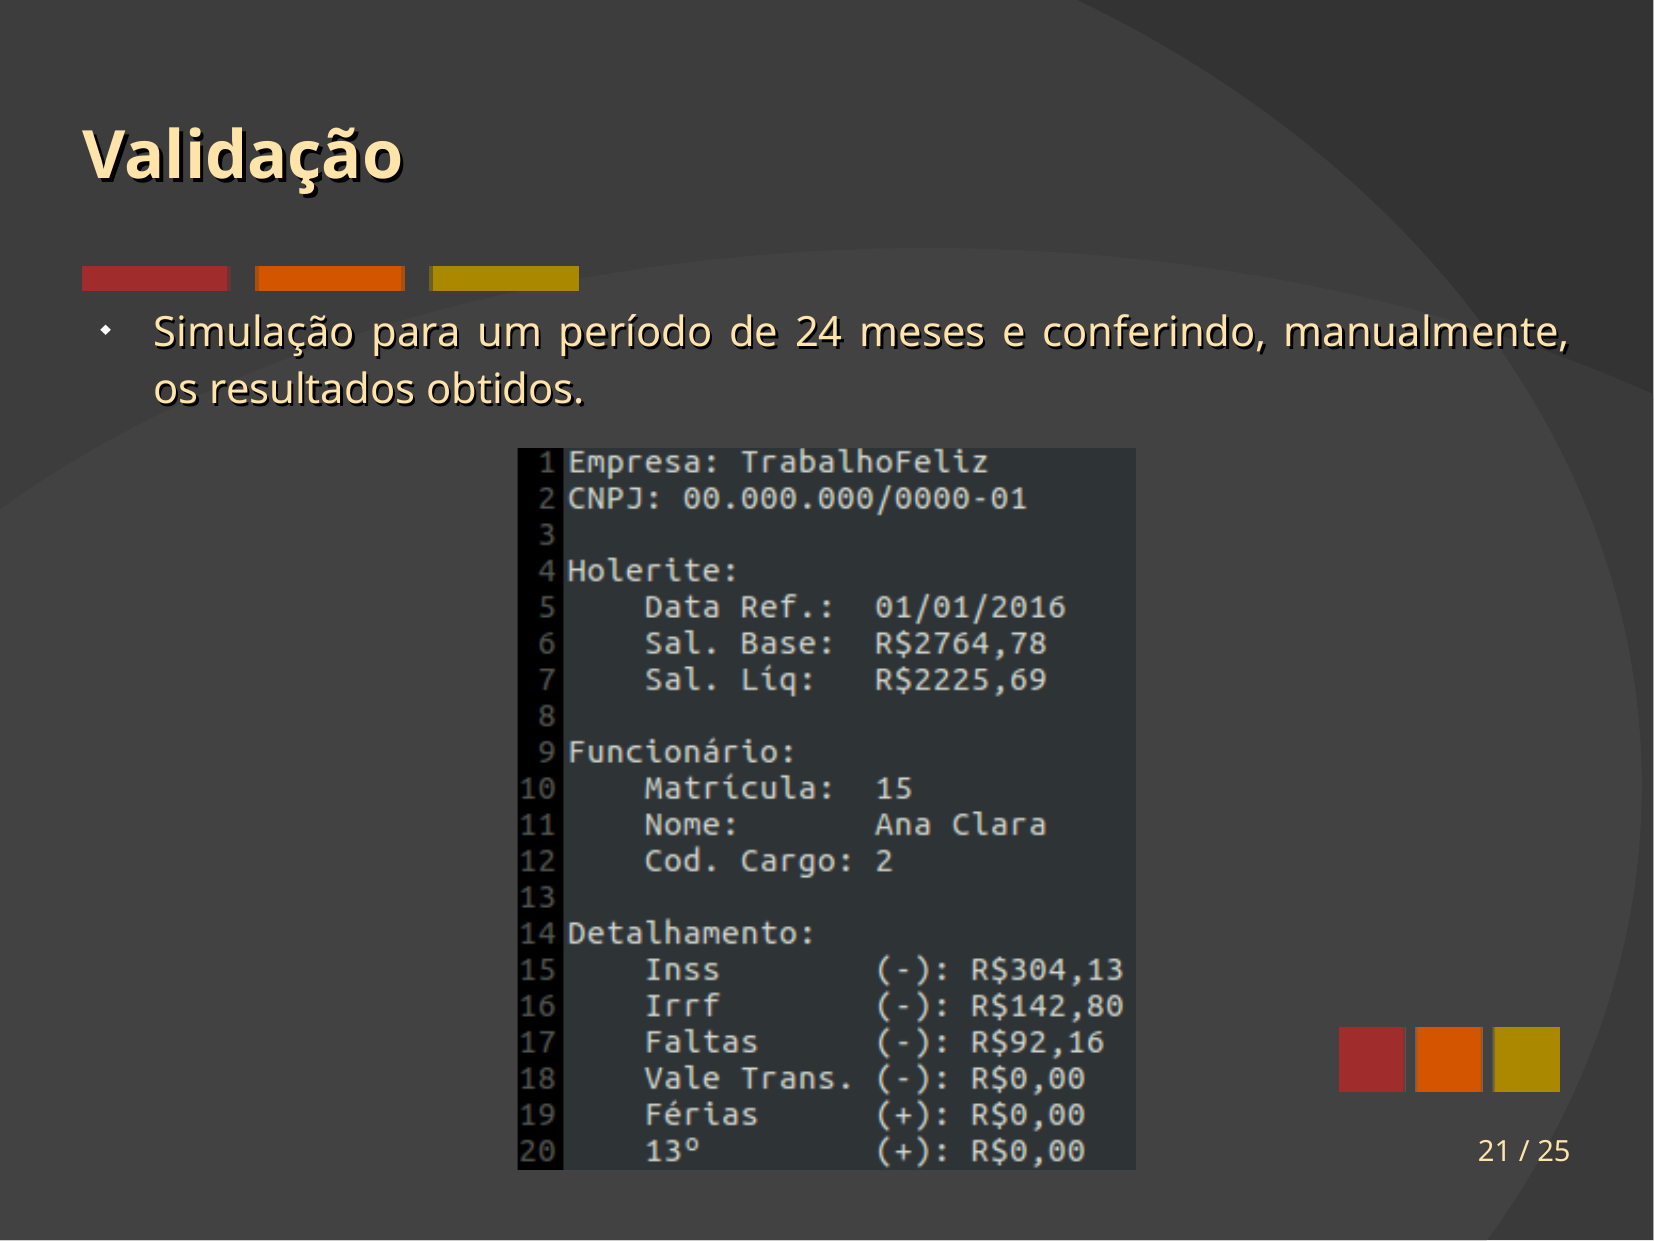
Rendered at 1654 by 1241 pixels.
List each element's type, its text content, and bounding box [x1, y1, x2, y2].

title Validação [82, 49, 1571, 257]
picture [1339, 1027, 1560, 1092]
picture [517, 448, 1136, 1170]
picture [82, 266, 579, 291]
list Simulação para um período de 24 meses e conferindo, manualmente, os resultados obtidos. [82, 302, 1571, 1022]
